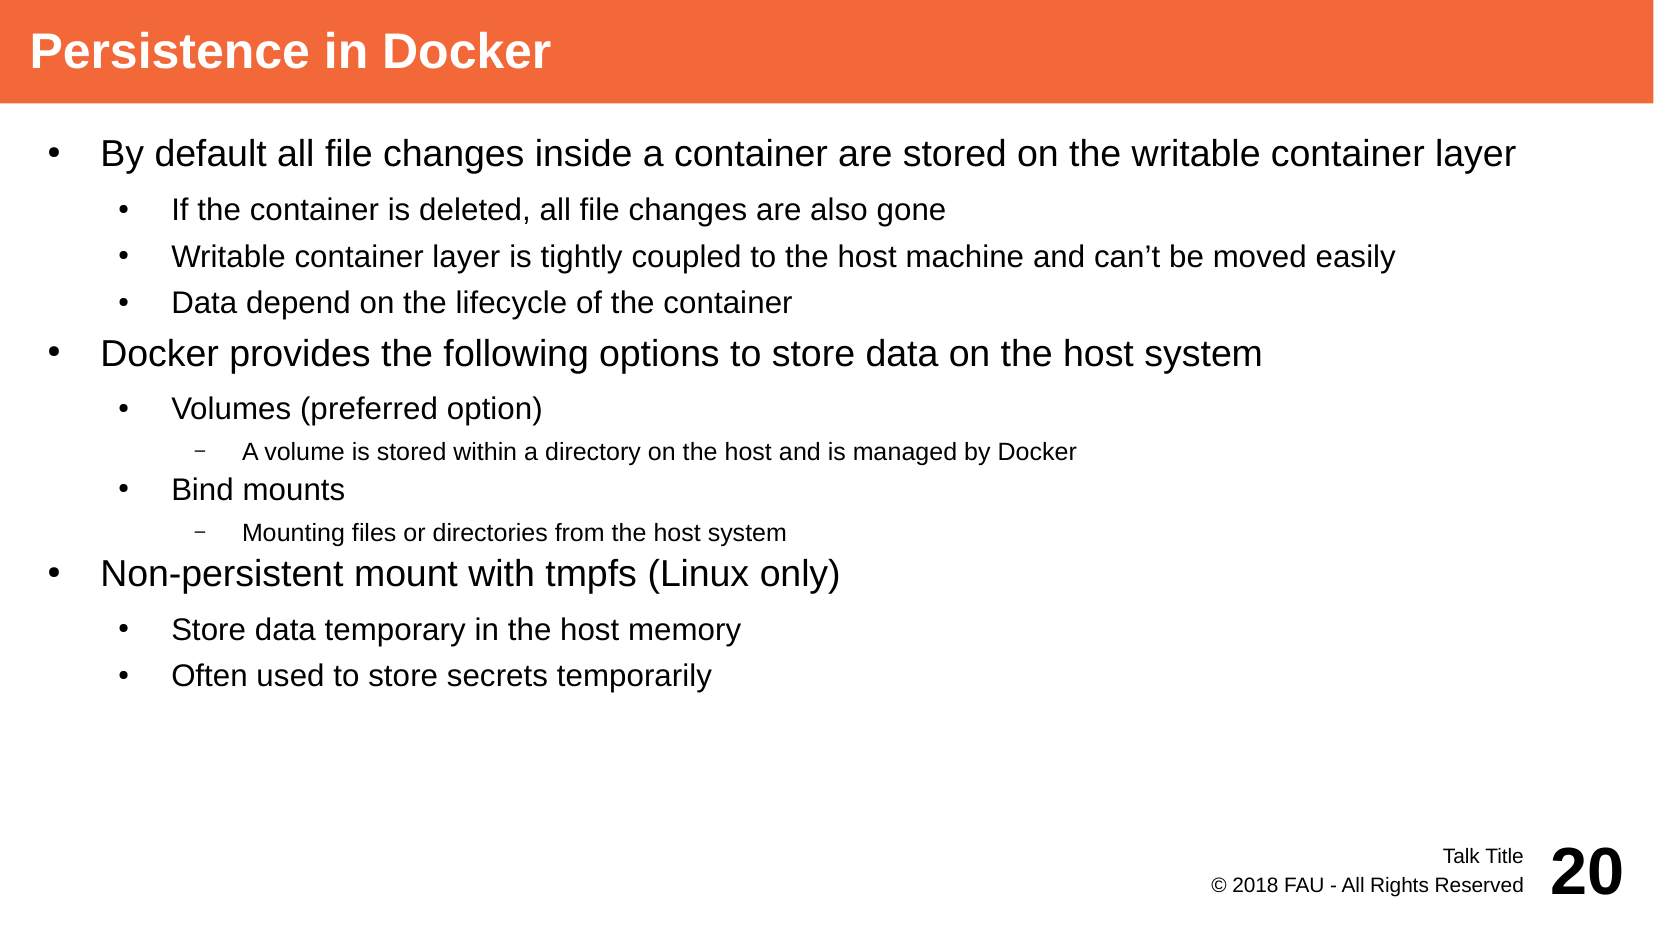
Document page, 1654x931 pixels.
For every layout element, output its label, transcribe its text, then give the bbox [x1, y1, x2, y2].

title Persistence in Docker [0, 0, 1654, 104]
list By default all file changes inside a container are stored on the writable container layer If the container is deleted, all file changes are also gone Writable container layer is tightly coupled to the host machine and can’t be moved easily Data depend on the lifecycle of the container Docker provides the following options to store data on the host system Volumes (preferred option) A volume is stored within a directory on the host and is managed by Docker Bind mounts Mounting files or directories from the host system Non-persistent mount with tmpfs (Linux only) Store data temporary in the host memory Often used to store secrets temporarily [29, 132, 1625, 813]
